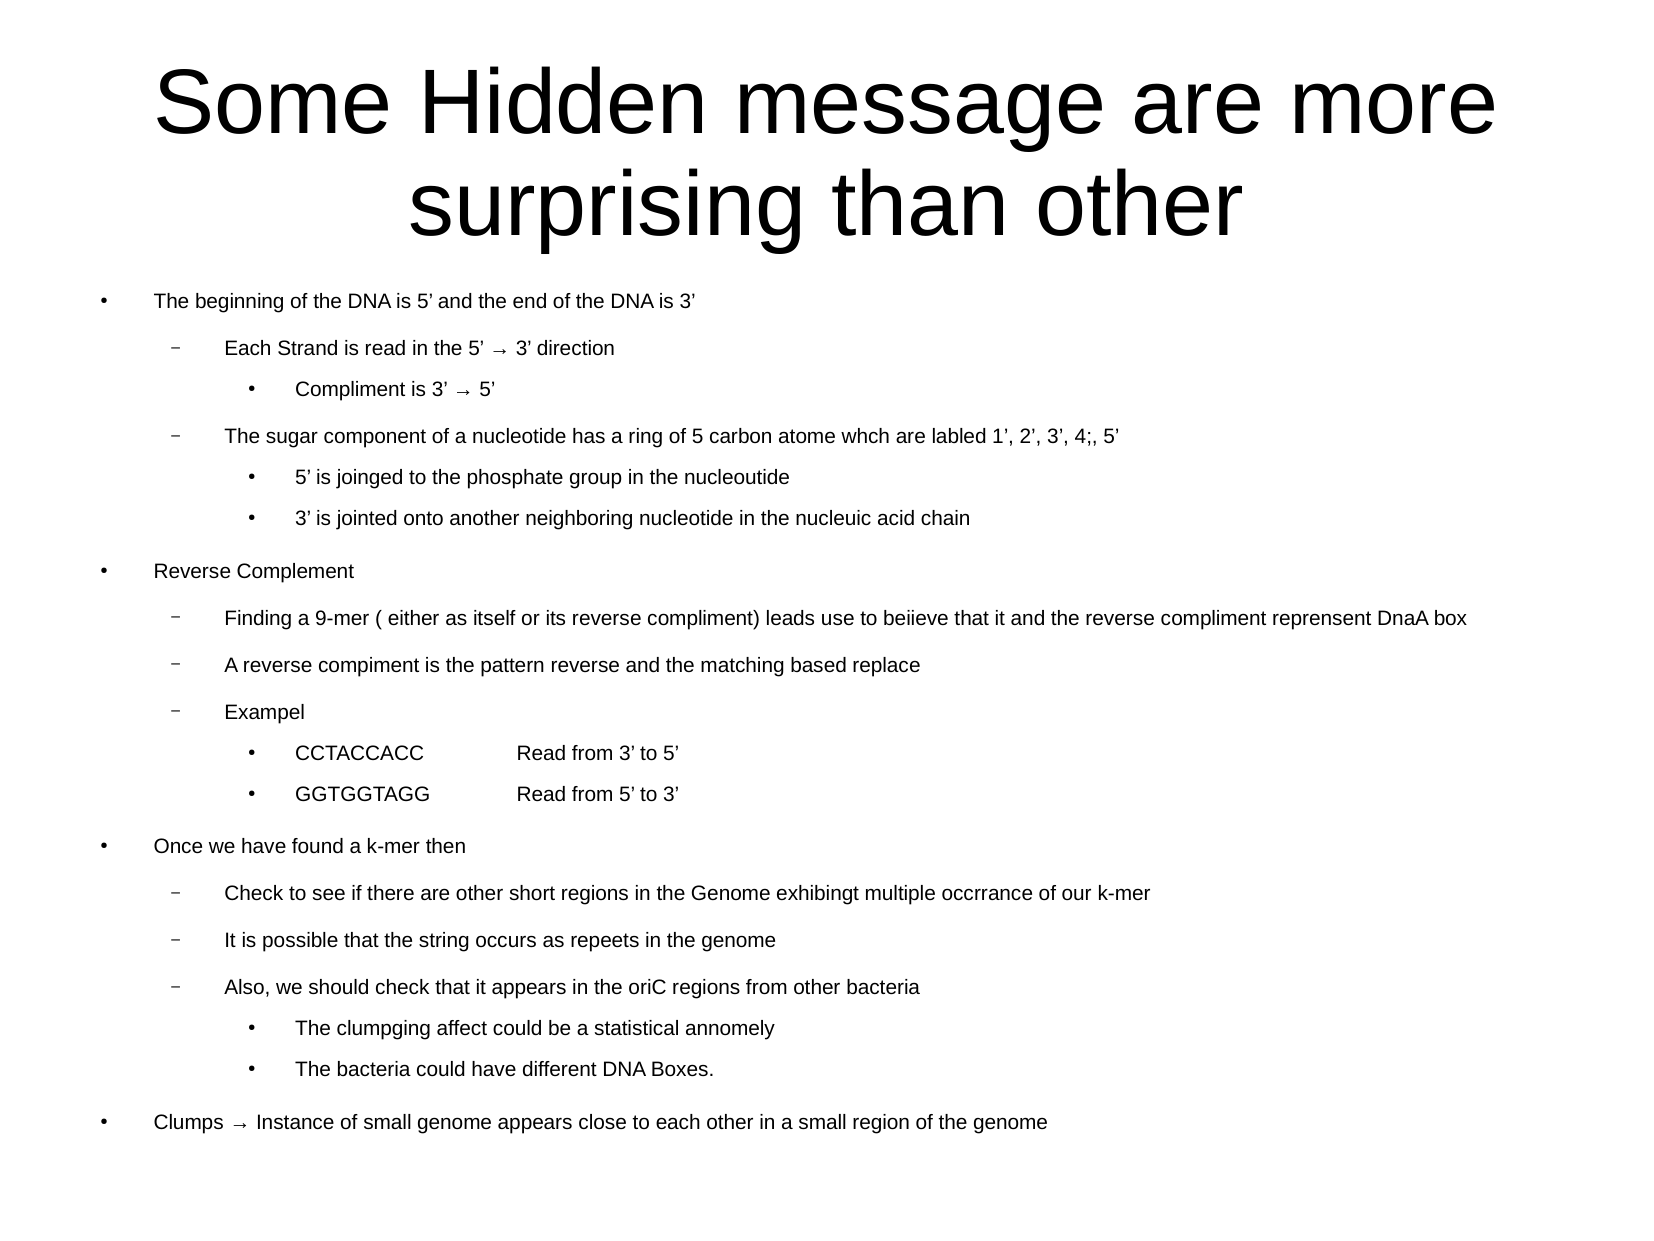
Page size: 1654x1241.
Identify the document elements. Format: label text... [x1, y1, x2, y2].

title Some Hidden message are more surprising than other [82, 49, 1571, 257]
list The beginning of the DNA is 5’ and the end of the DNA is 3’ Each Strand is read in the 5’ → 3’ direction Compliment is 3’ → 5’ The sugar component of a nucleotide has a ring of 5 carbon atome whch are labled 1’, 2’, 3’, 4;, 5’ 5’ is joinged to the phosphate group in the nucleoutide 3’ is jointed onto another neighboring nucleotide in the nucleuic acid chain Reverse Complement Finding a 9-mer ( either as itself or its reverse compliment) leads use to beiieve that it and the reverse compliment reprensent DnaA box A reverse compiment is the pattern reverse and the matching based replace Exampel CCTACCACC Read from 3’ to 5’ GGTGGTAGG Read from 5’ to 3’ Once we have found a k-mer then Check to see if there are other short regions in the Genome exhibingt multiple occrrance of our k-mer It is possible that the string occurs as repeets in the genome Also, we should check that it appears in the oriC regions from other bacteria The clumpging affect could be a statistical annomely The bacteria could have different DNA Boxes. Clumps → Instance of small genome appears close to each other in a small region of the genome [82, 290, 1583, 1217]
